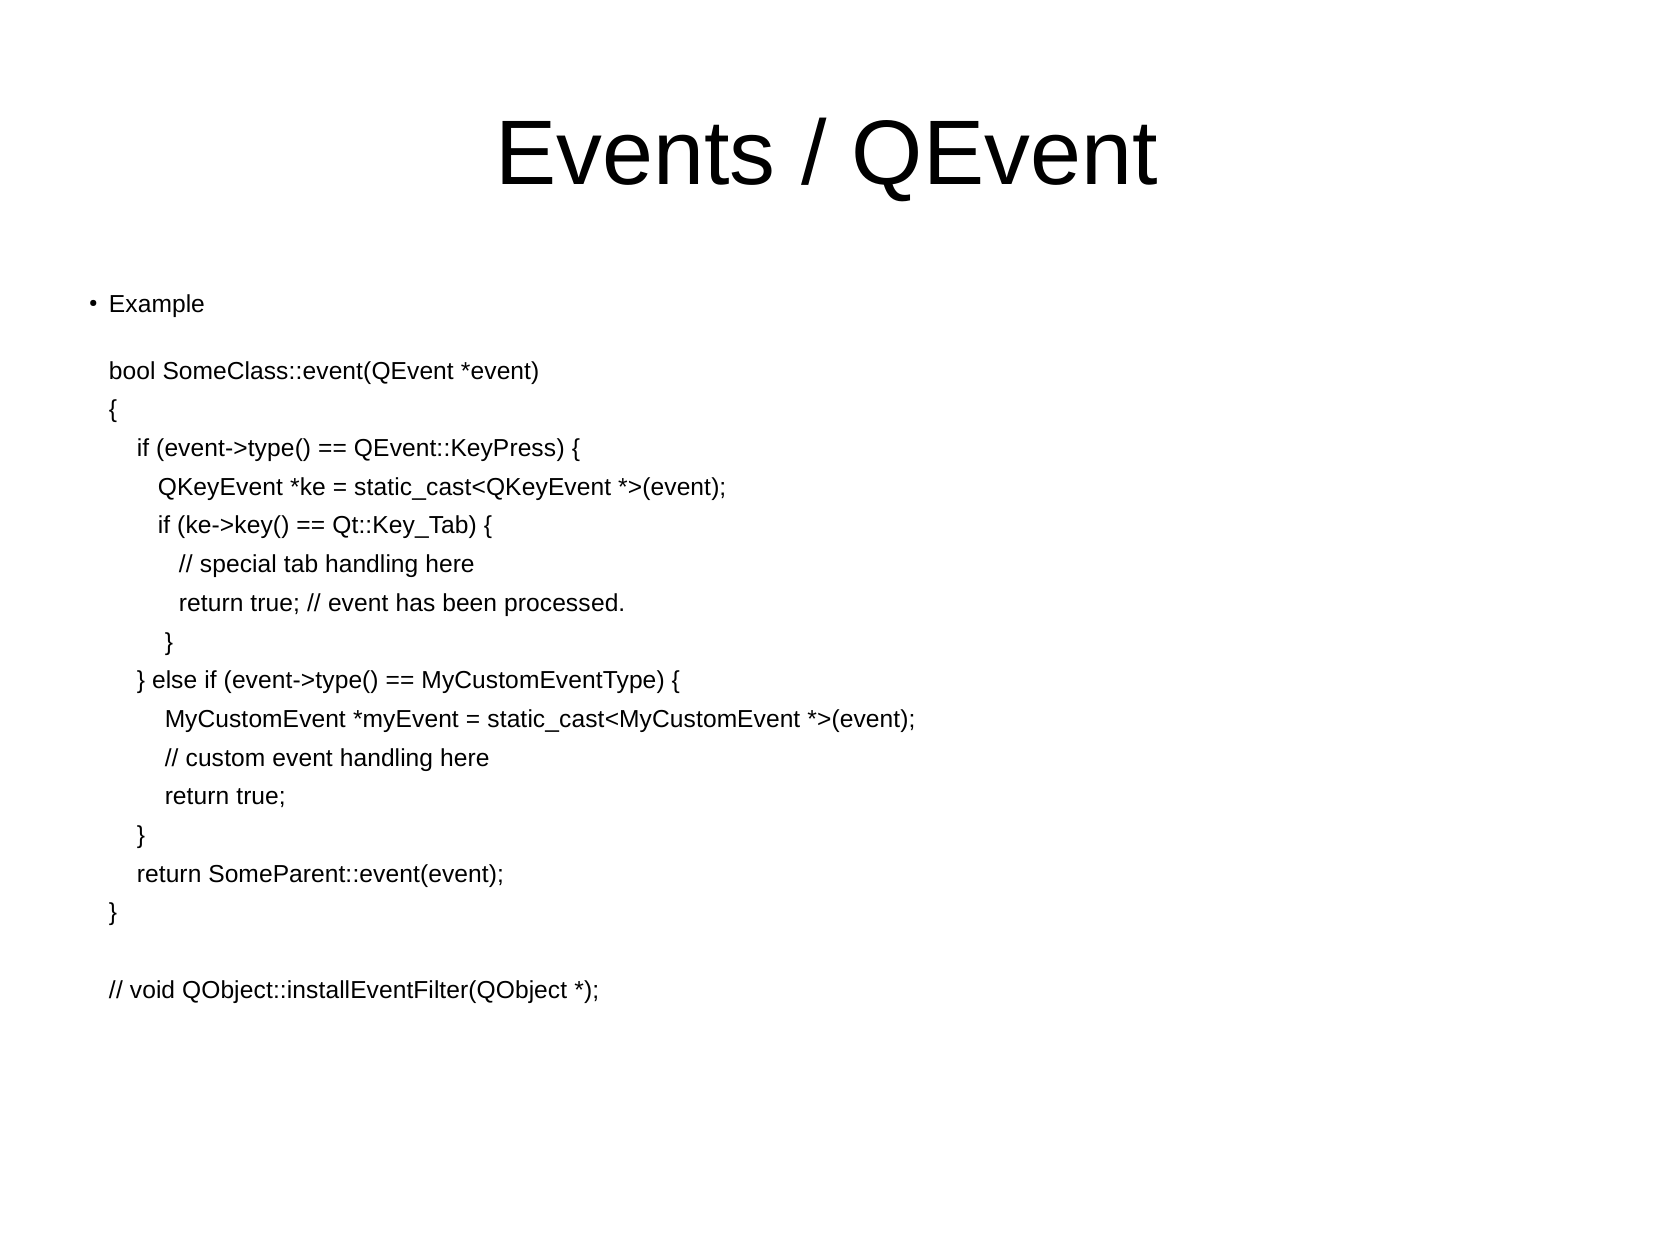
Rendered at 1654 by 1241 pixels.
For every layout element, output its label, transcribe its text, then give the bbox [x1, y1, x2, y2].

list Example bool SomeClass::event(QEvent *event) { if (event->type() == QEvent::KeyPress) { QKeyEvent *ke = static_cast<QKeyEvent *>(event); if (ke->key() == Qt::Key_Tab) { // special tab handling here return true; // event has been processed. } } else if (event->type() == MyCustomEventType) { MyCustomEvent *myEvent = static_cast<MyCustomEvent *>(event); // custom event handling here return true; } return SomeParent::event(event); } // void QObject::installEventFilter(QObject *); [82, 290, 1571, 1010]
title Events / QEvent [82, 49, 1571, 257]
